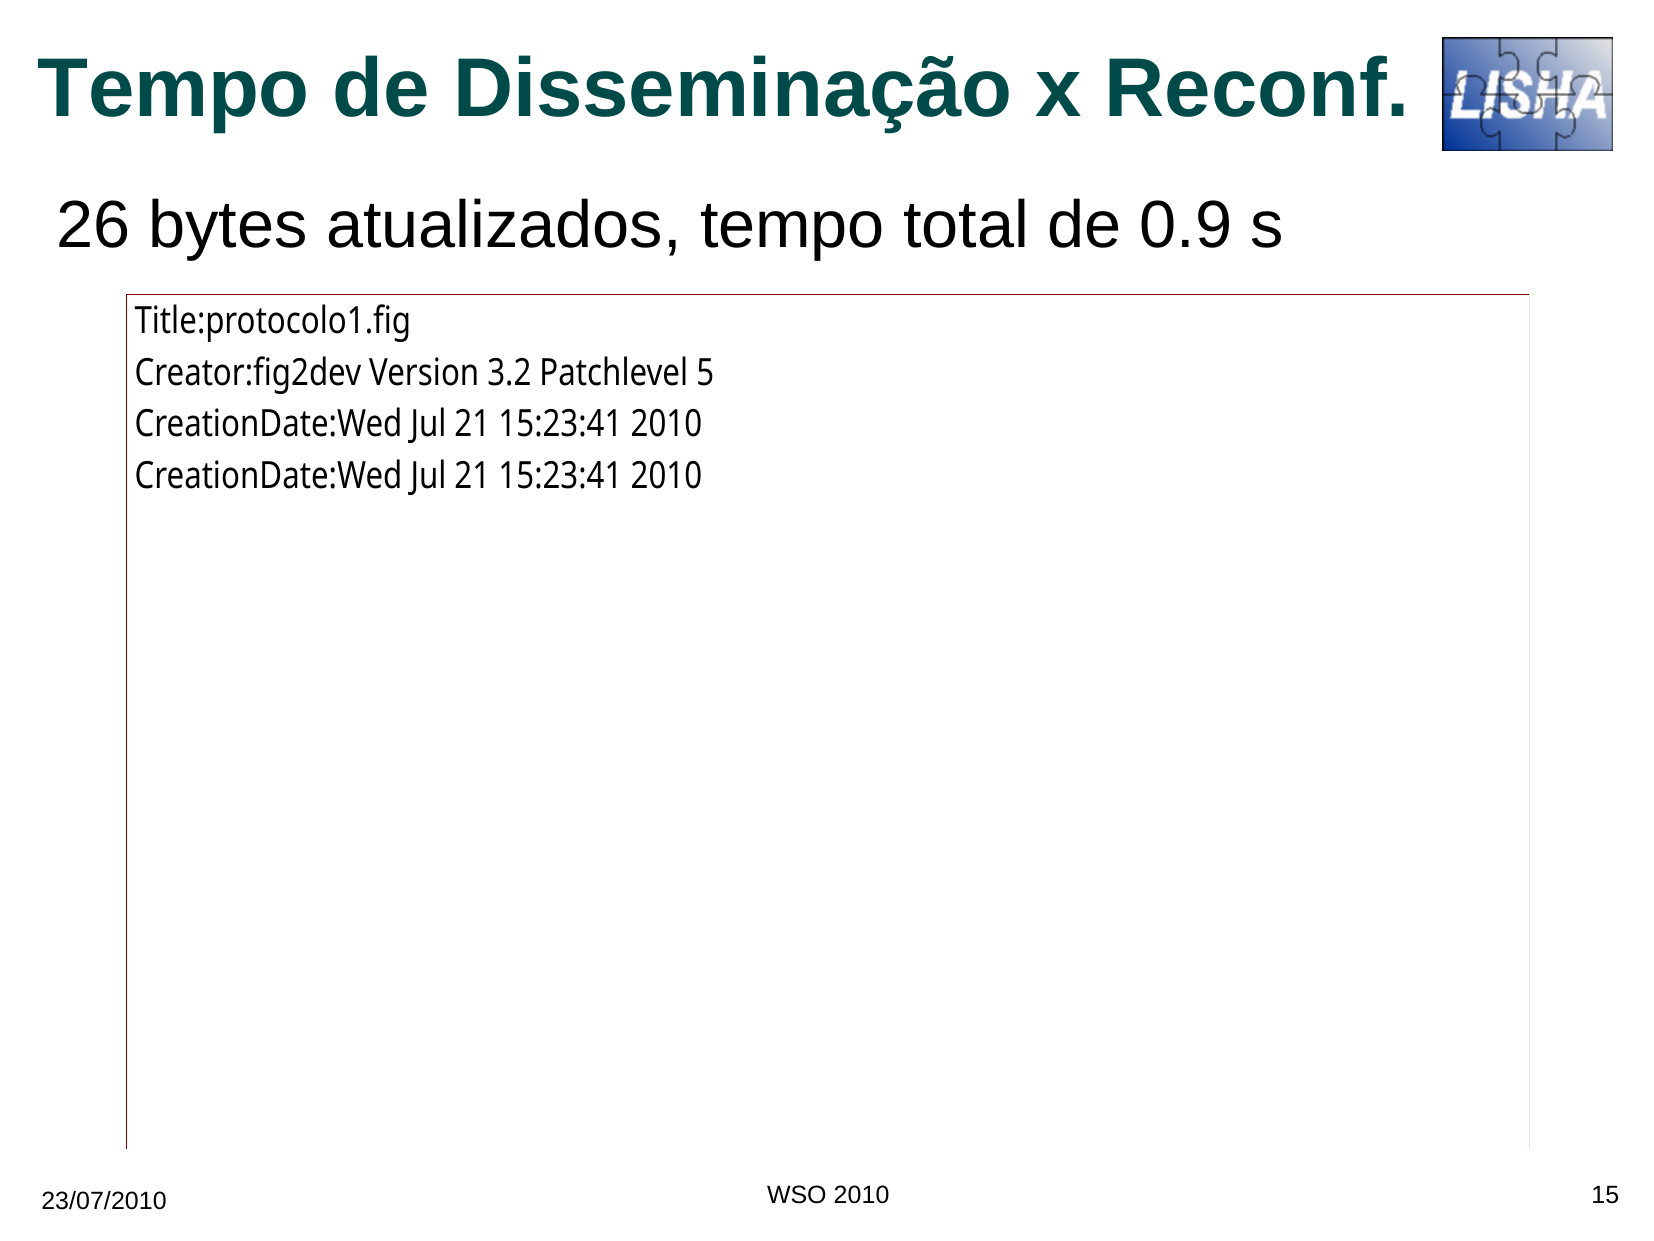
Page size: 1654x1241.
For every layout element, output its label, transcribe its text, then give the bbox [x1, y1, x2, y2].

list 26 bytes atualizados, tempo total de 0.9 s [37, 187, 1613, 1163]
picture [1442, 37, 1613, 151]
title Tempo de Disseminação x Reconf. [37, 37, 1426, 151]
